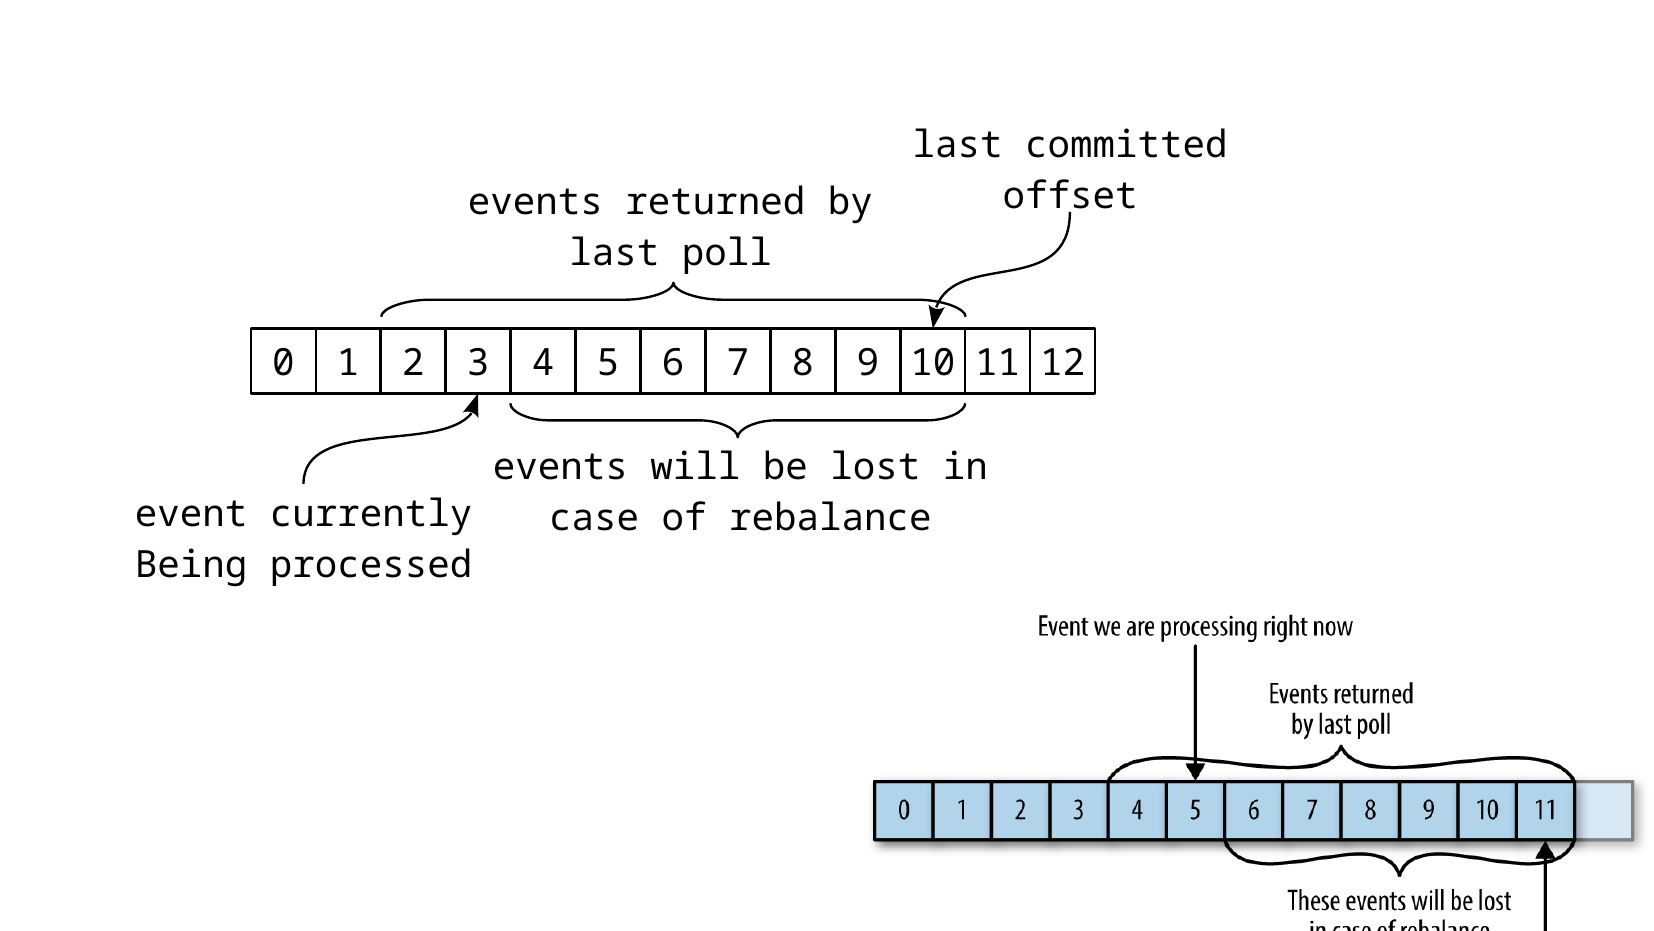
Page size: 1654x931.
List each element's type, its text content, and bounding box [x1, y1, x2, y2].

text_box 0 [250, 328, 315, 394]
text_box 7 [705, 328, 770, 394]
text_box 9 [835, 328, 900, 394]
text_box 6 [640, 328, 705, 394]
text_box event currently Being processed [155, 483, 452, 592]
text_box 11 [965, 328, 1030, 394]
text_box 4 [510, 328, 575, 394]
text_box 1 [315, 328, 380, 394]
text_box 3 [445, 328, 510, 394]
text_box events returned by last poll [483, 188, 858, 264]
picture [863, 610, 1654, 931]
text_box 2 [380, 328, 445, 394]
text_box 12 [1030, 328, 1096, 394]
text_box events will be lost in case of rebalance [524, 461, 956, 521]
text_box last committed offset [913, 124, 1227, 212]
text_box 8 [770, 328, 835, 394]
text_box 5 [575, 328, 640, 394]
text_box 10 [900, 328, 965, 394]
